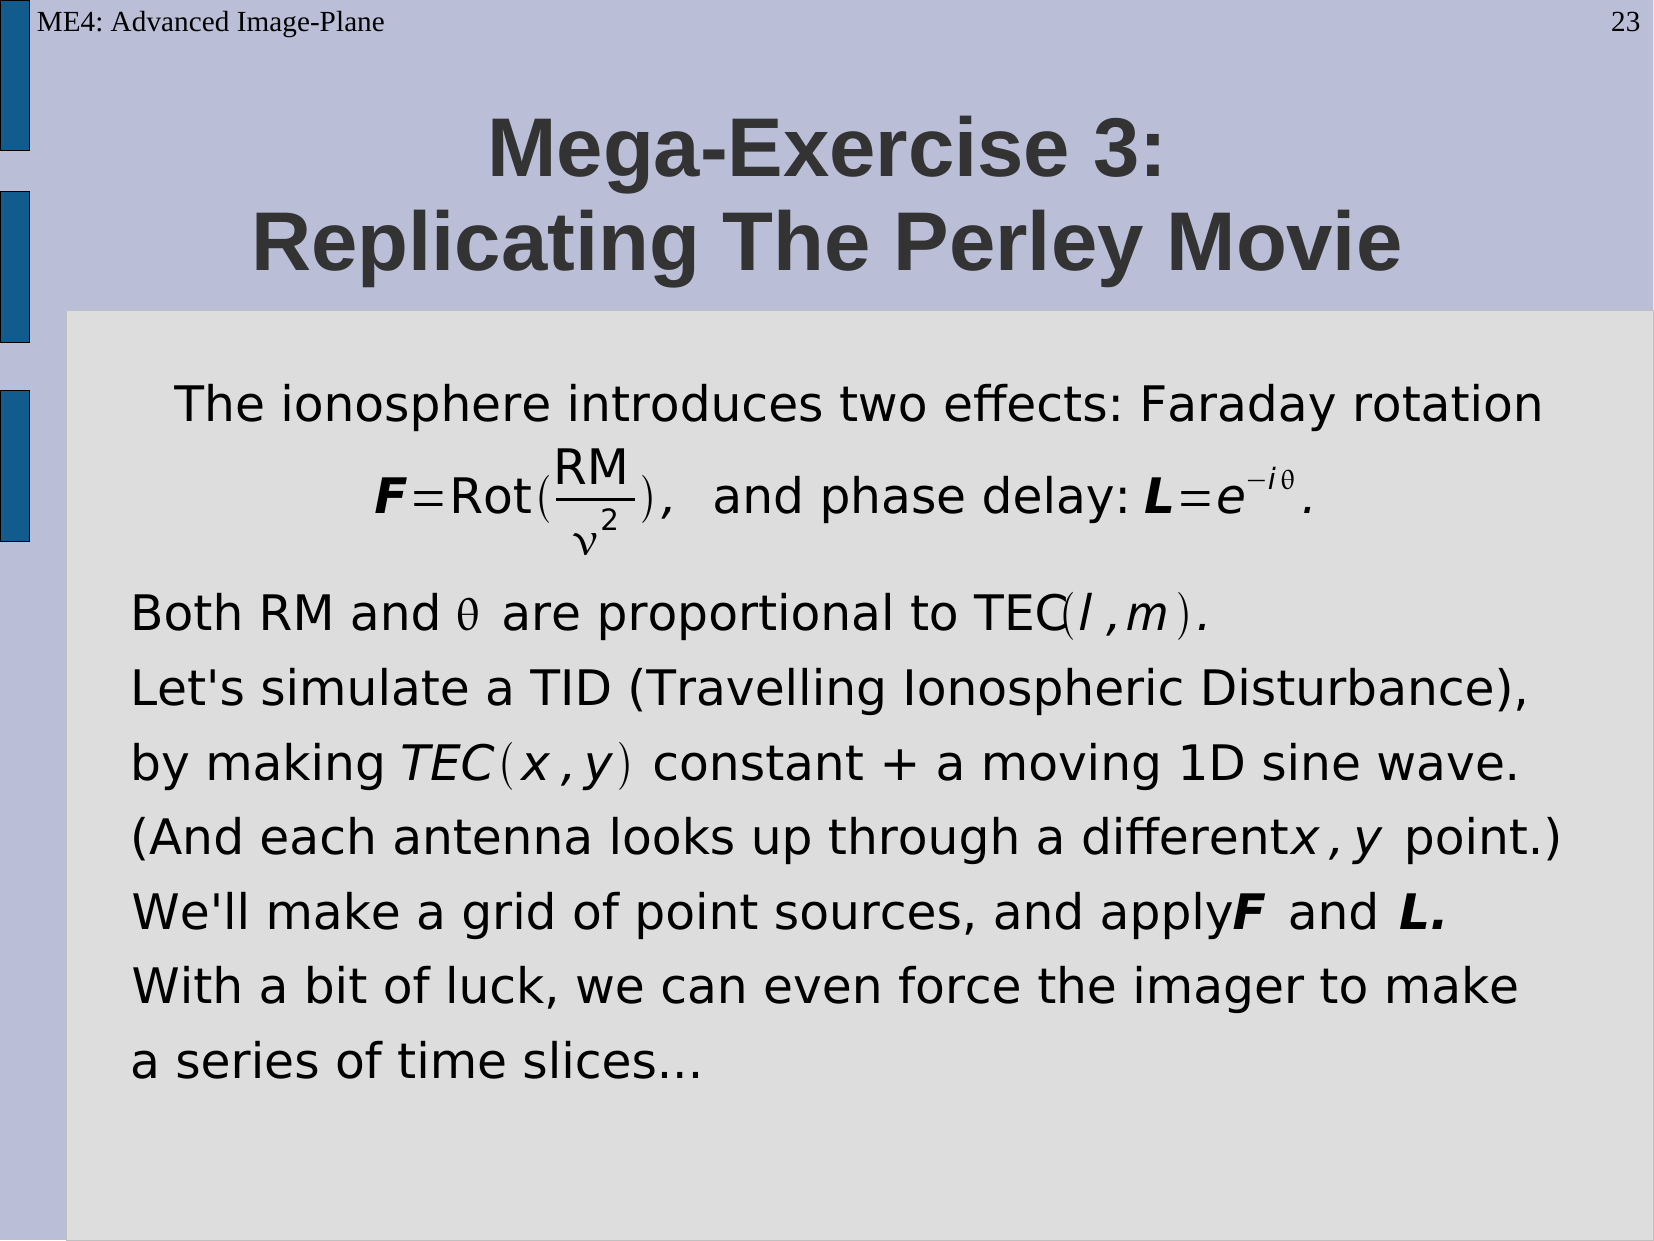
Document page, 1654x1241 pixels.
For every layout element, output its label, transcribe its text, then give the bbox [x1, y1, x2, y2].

title Mega-Exercise 3: Replicating The Perley Movie [121, 91, 1534, 299]
chart [124, 364, 1565, 1093]
